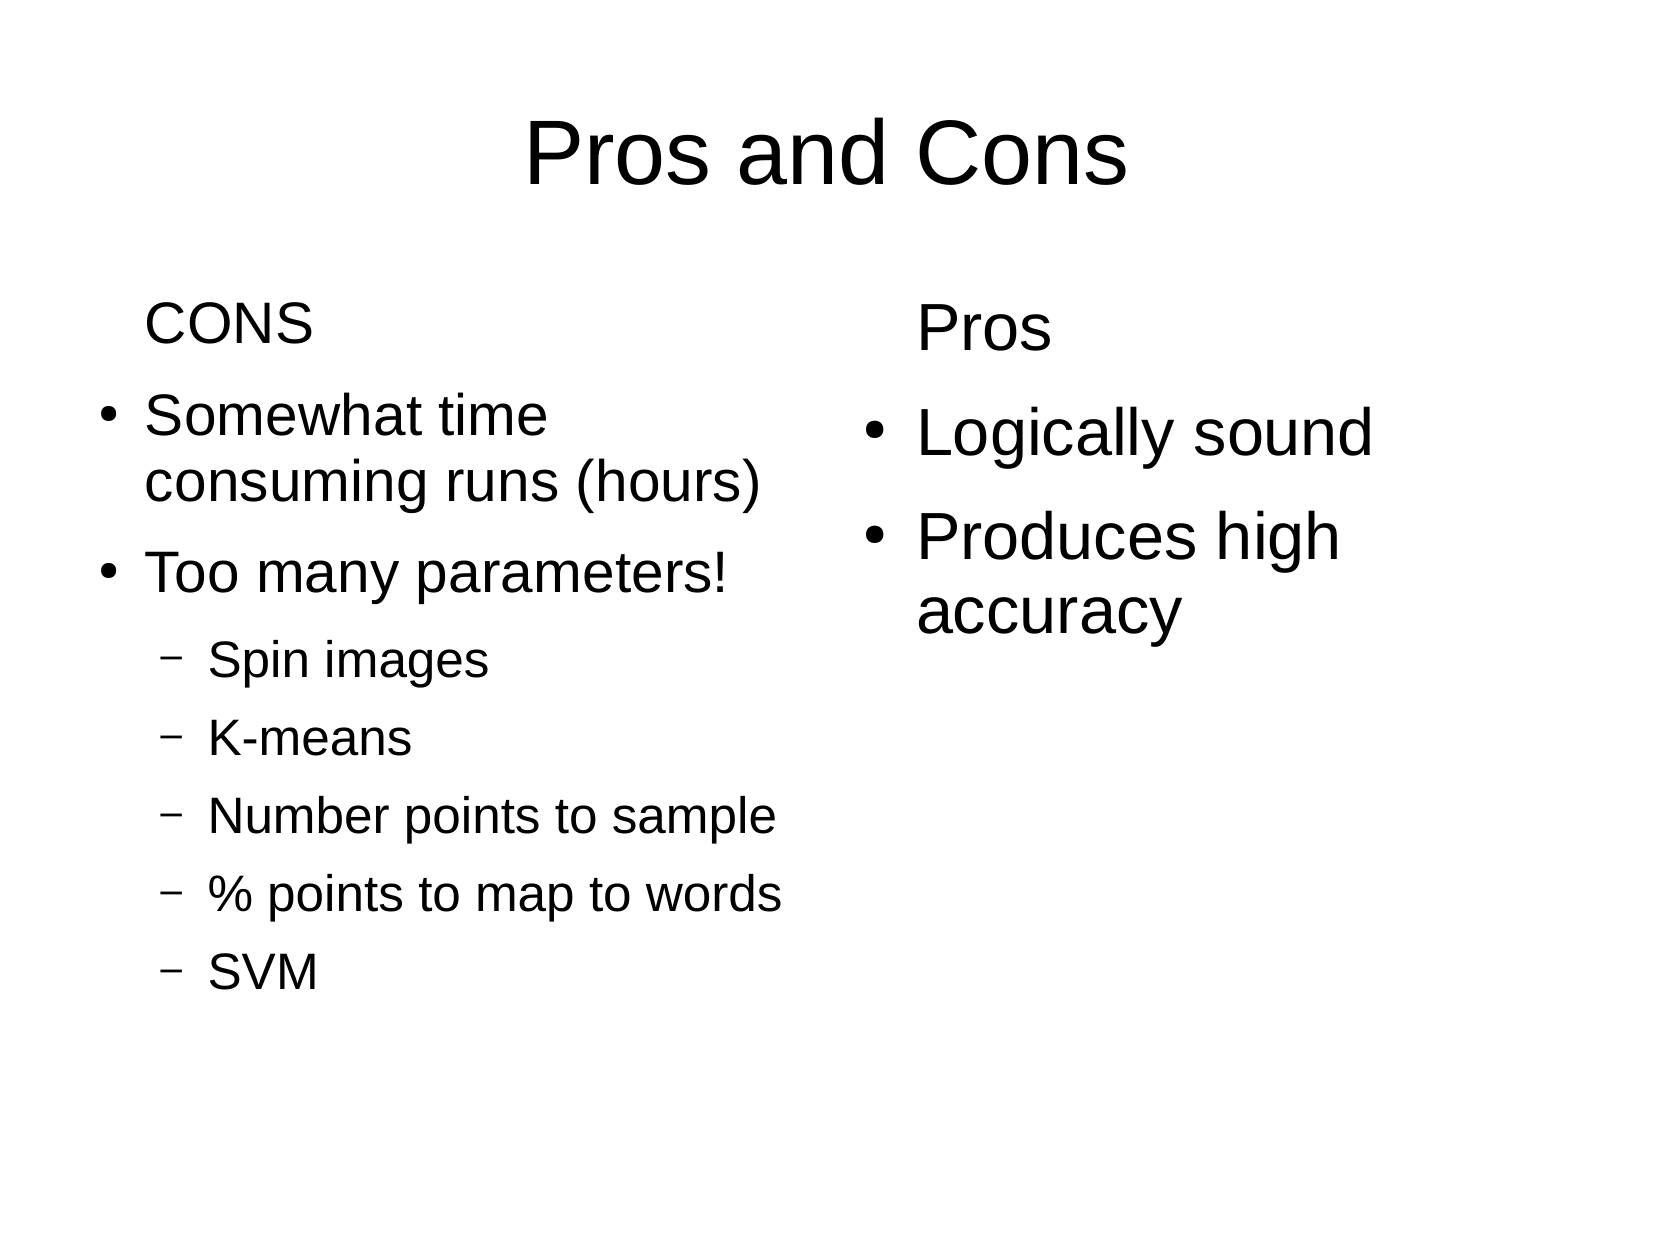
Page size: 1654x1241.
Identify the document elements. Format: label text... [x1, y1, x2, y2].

title Pros and Cons [82, 49, 1571, 257]
list CONS Somewhat time consuming runs (hours) Too many parameters! Spin images K-means Number points to sample % points to map to words SVM [82, 290, 809, 1010]
list Pros Logically sound Produces high accuracy [845, 290, 1572, 1010]
